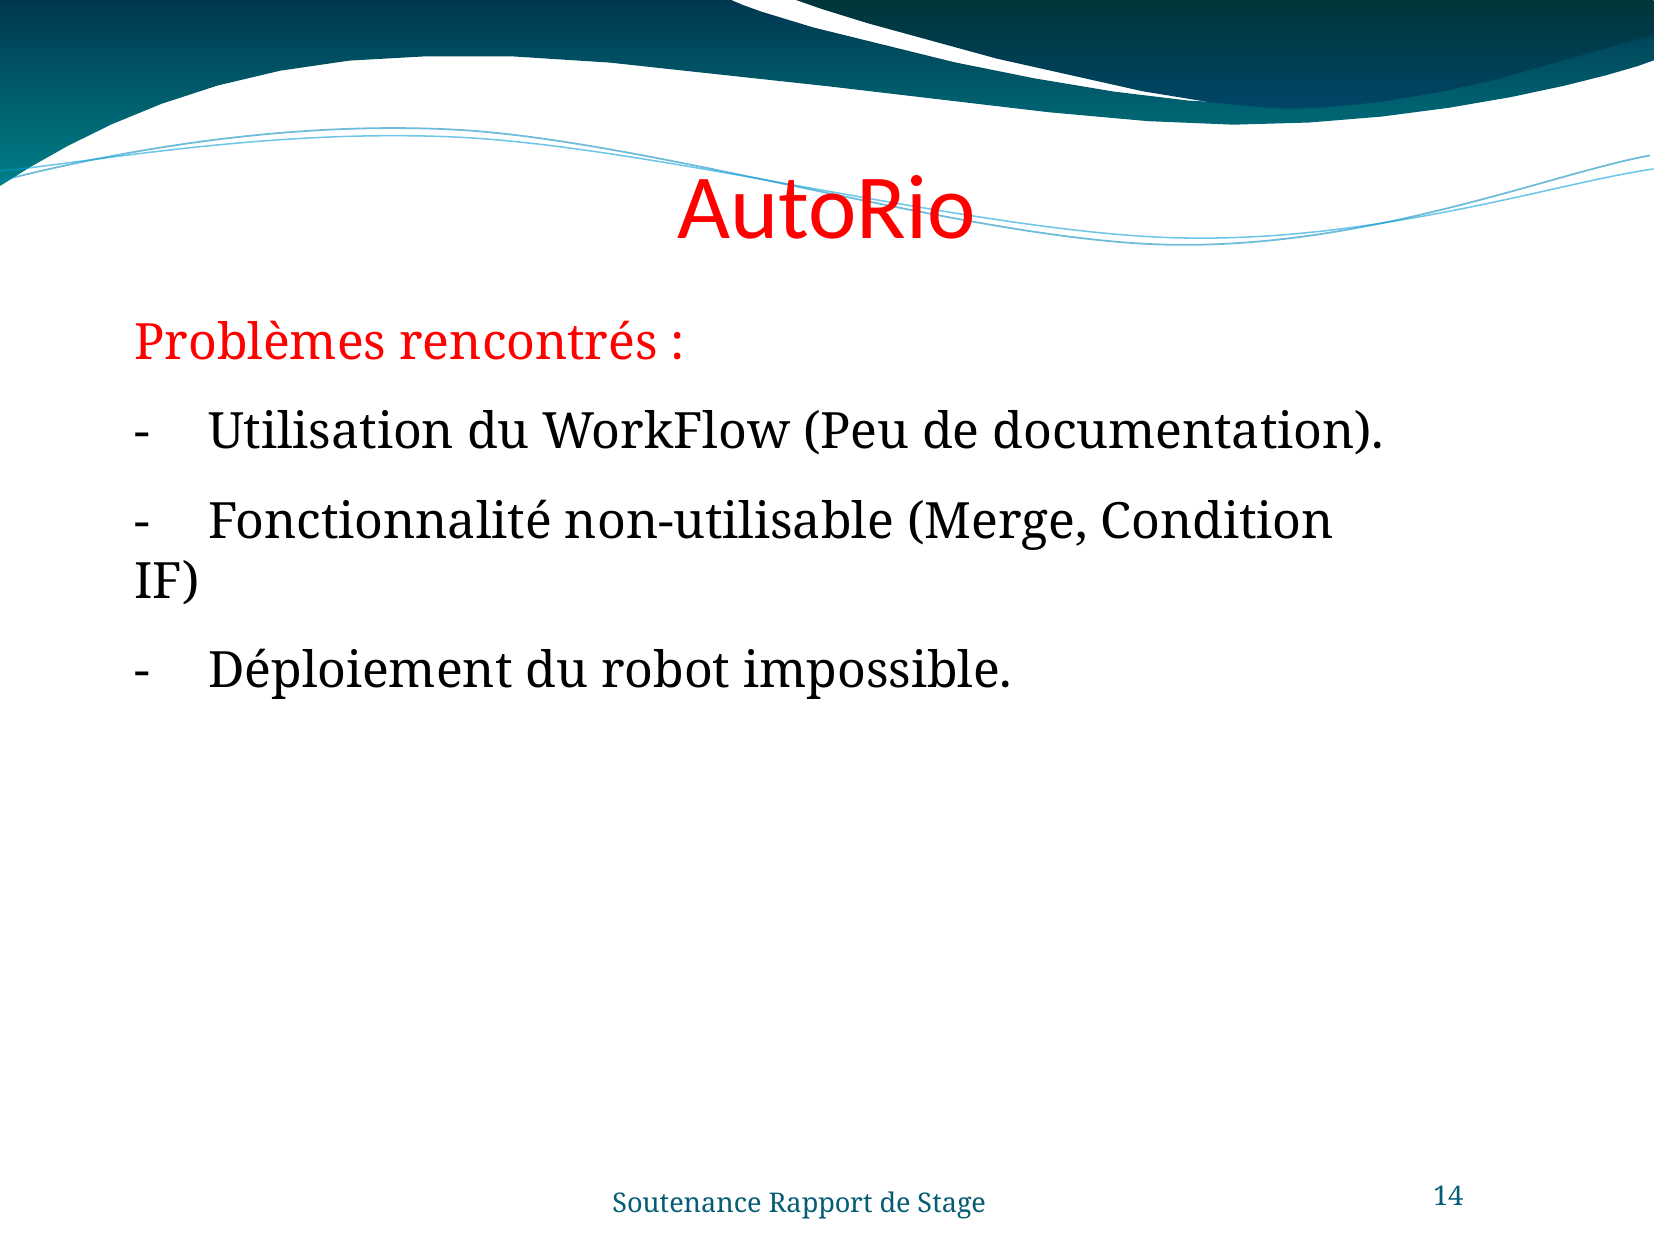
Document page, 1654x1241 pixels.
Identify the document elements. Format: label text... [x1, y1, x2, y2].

title AutoRio [82, 49, 1571, 257]
text_box Soutenance Rapport de Stage [496, 1151, 1103, 1218]
list Problèmes rencontrés : - Utilisation du WorkFlow (Peu de documentation). - Fonctionnalité non-utilisable (Merge, Condition IF) - Déploiement du robot impossible. [82, 301, 1415, 1069]
text_box <numéro> [1433, 1149, 1571, 1216]
